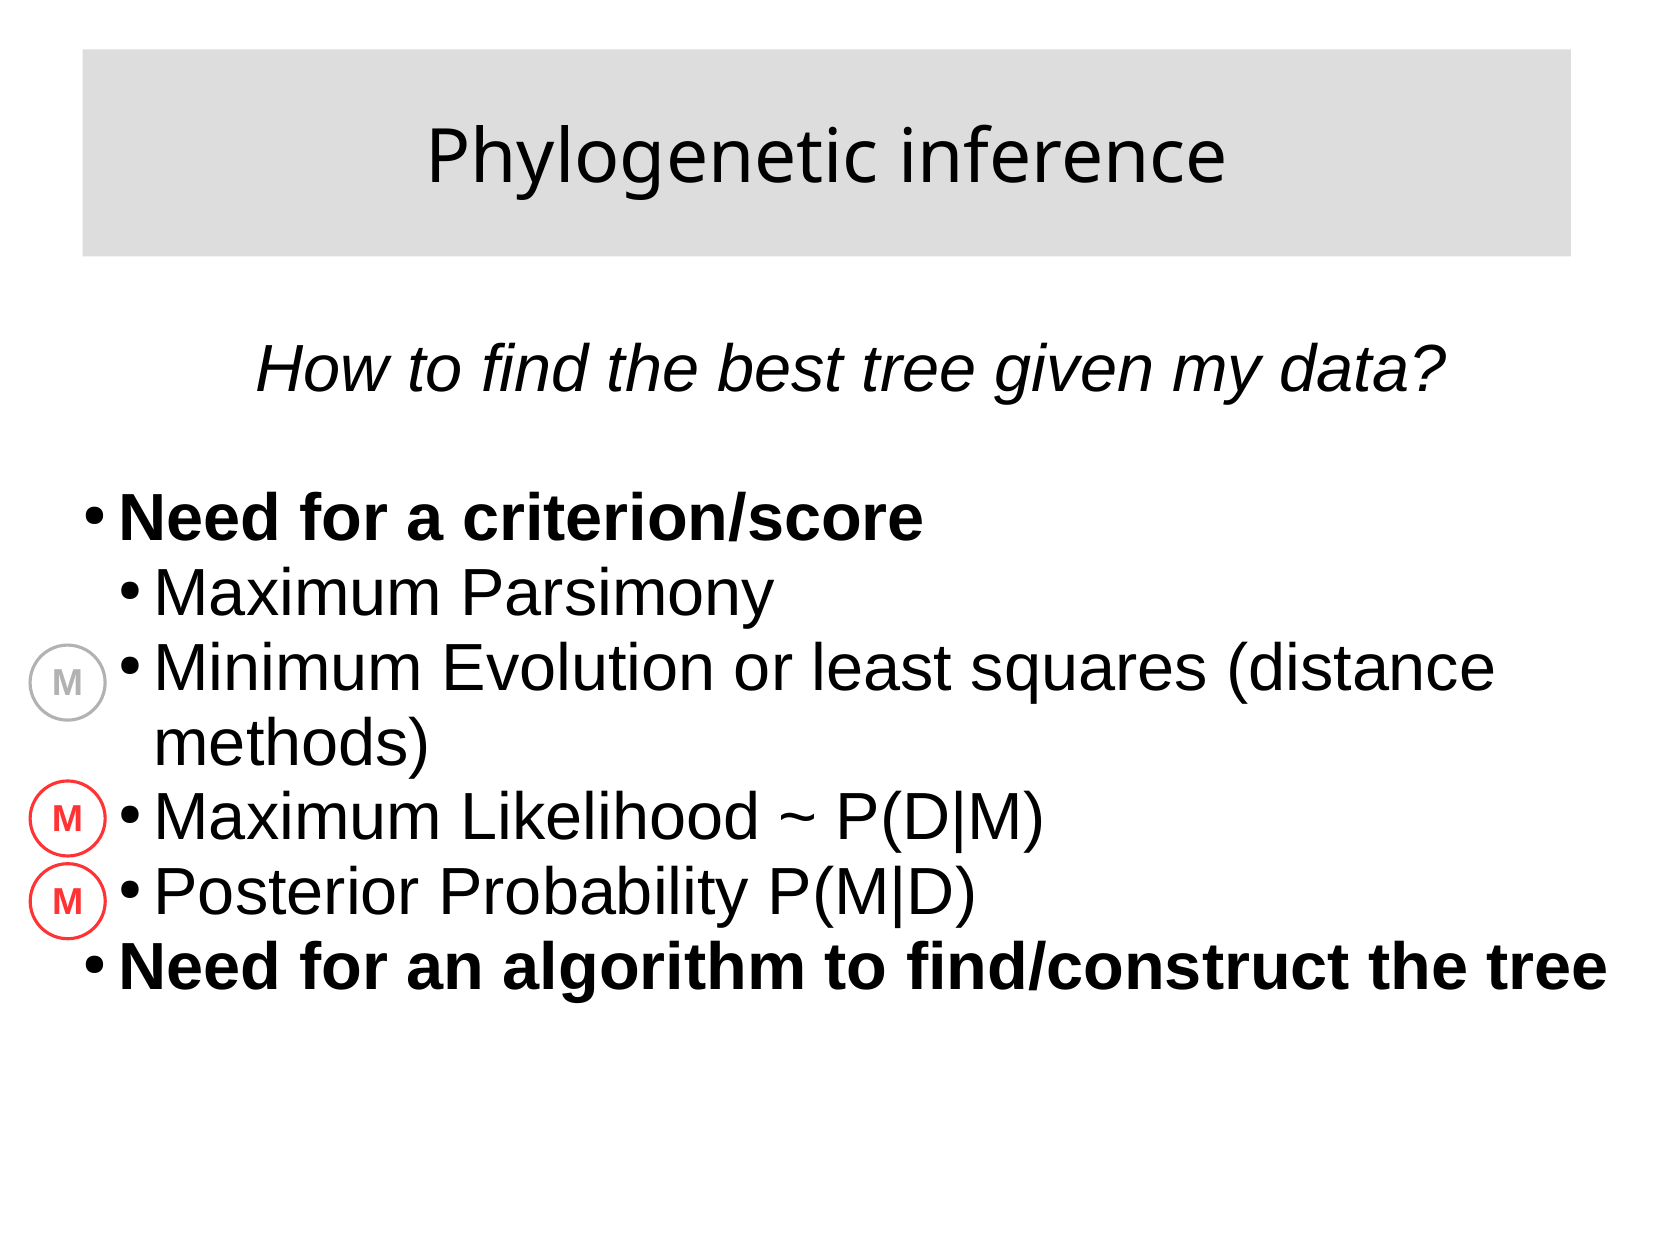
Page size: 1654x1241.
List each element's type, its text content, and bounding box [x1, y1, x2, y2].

text_box M [30, 645, 106, 721]
text_box M [30, 863, 106, 939]
subtitle How to find the best tree given my data? Need for a criterion/score Maximum Parsimony Minimum Evolution or least squares (distance methods) Maximum Likelihood ~ P(D|M) Posterior Probability P(M|D) Need for an algorithm to find/construct the tree [82, 293, 1621, 1241]
text_box M [30, 780, 106, 857]
title Phylogenetic inference [82, 49, 1571, 257]
